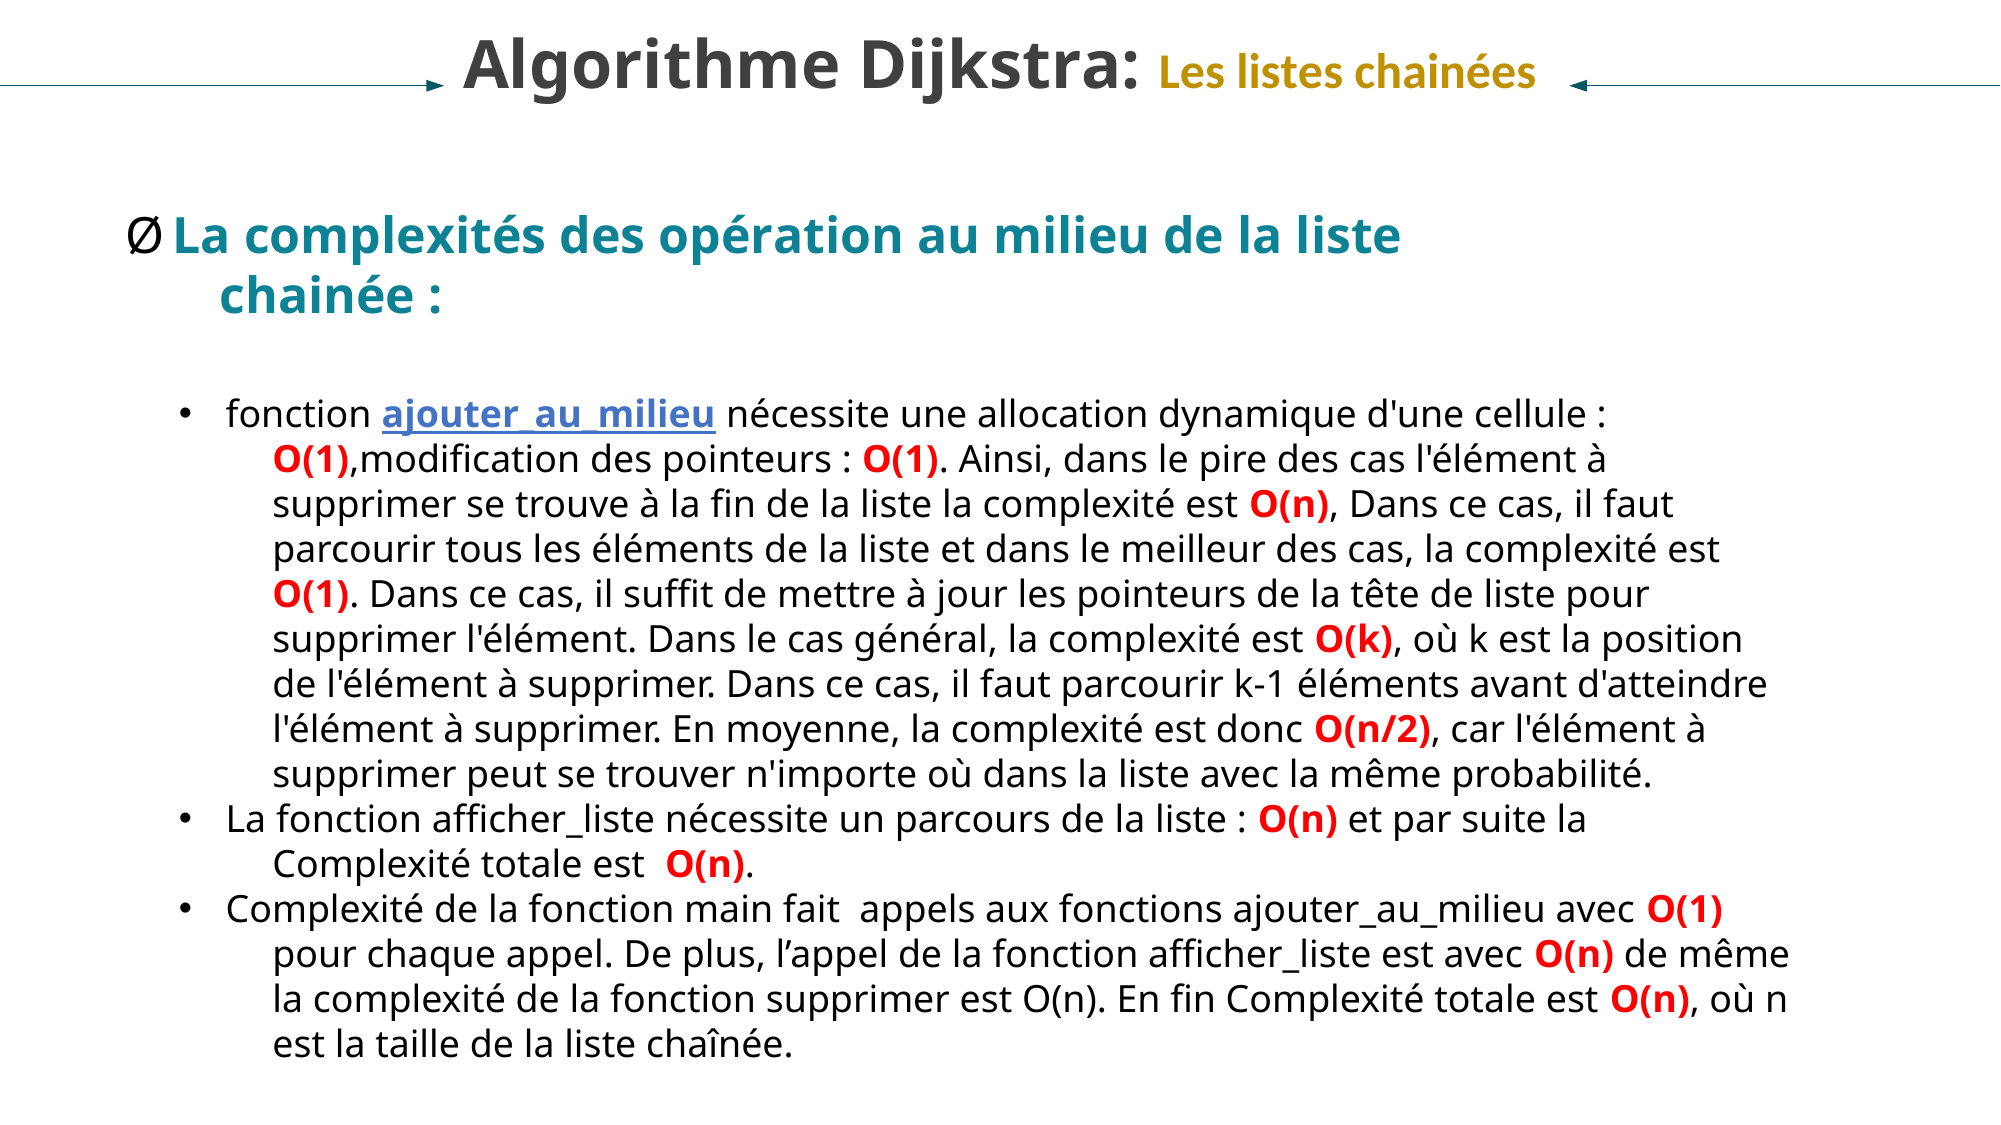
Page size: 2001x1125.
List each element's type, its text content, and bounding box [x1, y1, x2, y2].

text_box fonction ajouter_au_milieu nécessite une allocation dynamique d'une cellule : O(1),modification des pointeurs : O(1). Ainsi, dans le pire des cas l'élément à supprimer se trouve à la fin de la liste la complexité est O(n), Dans ce cas, il faut parcourir tous les éléments de la liste et dans le meilleur des cas, la complexité est O(1). Dans ce cas, il suffit de mettre à jour les pointeurs de la tête de liste pour supprimer l'élément. Dans le cas général, la complexité est O(k), où k est la position de l'élément à supprimer. Dans ce cas, il faut parcourir k-1 éléments avant d'atteindre l'élément à supprimer. En moyenne, la complexité est donc O(n/2), car l'élément à supprimer peut se trouver n'importe où dans la liste avec la même probabilité. La fonction afficher_liste nécessite un parcours de la liste : O(n) et par suite la Complexité totale est O(n). Complexité de la fonction main fait appels aux fonctions ajouter_au_milieu avec O(1) pour chaque appel. De plus, l’appel de la fonction afficher_liste est avec O(n) de même la complexité de la fonction supprimer est O(n). En fin Complexité totale est O(n), où n est la taille de la liste chaînée. [163, 382, 1808, 989]
text_box Algorithme Dijkstra: Les listes chainées [37, 31, 1963, 104]
text_box La complexités des opération au milieu de la liste chainée : [110, 196, 1556, 272]
